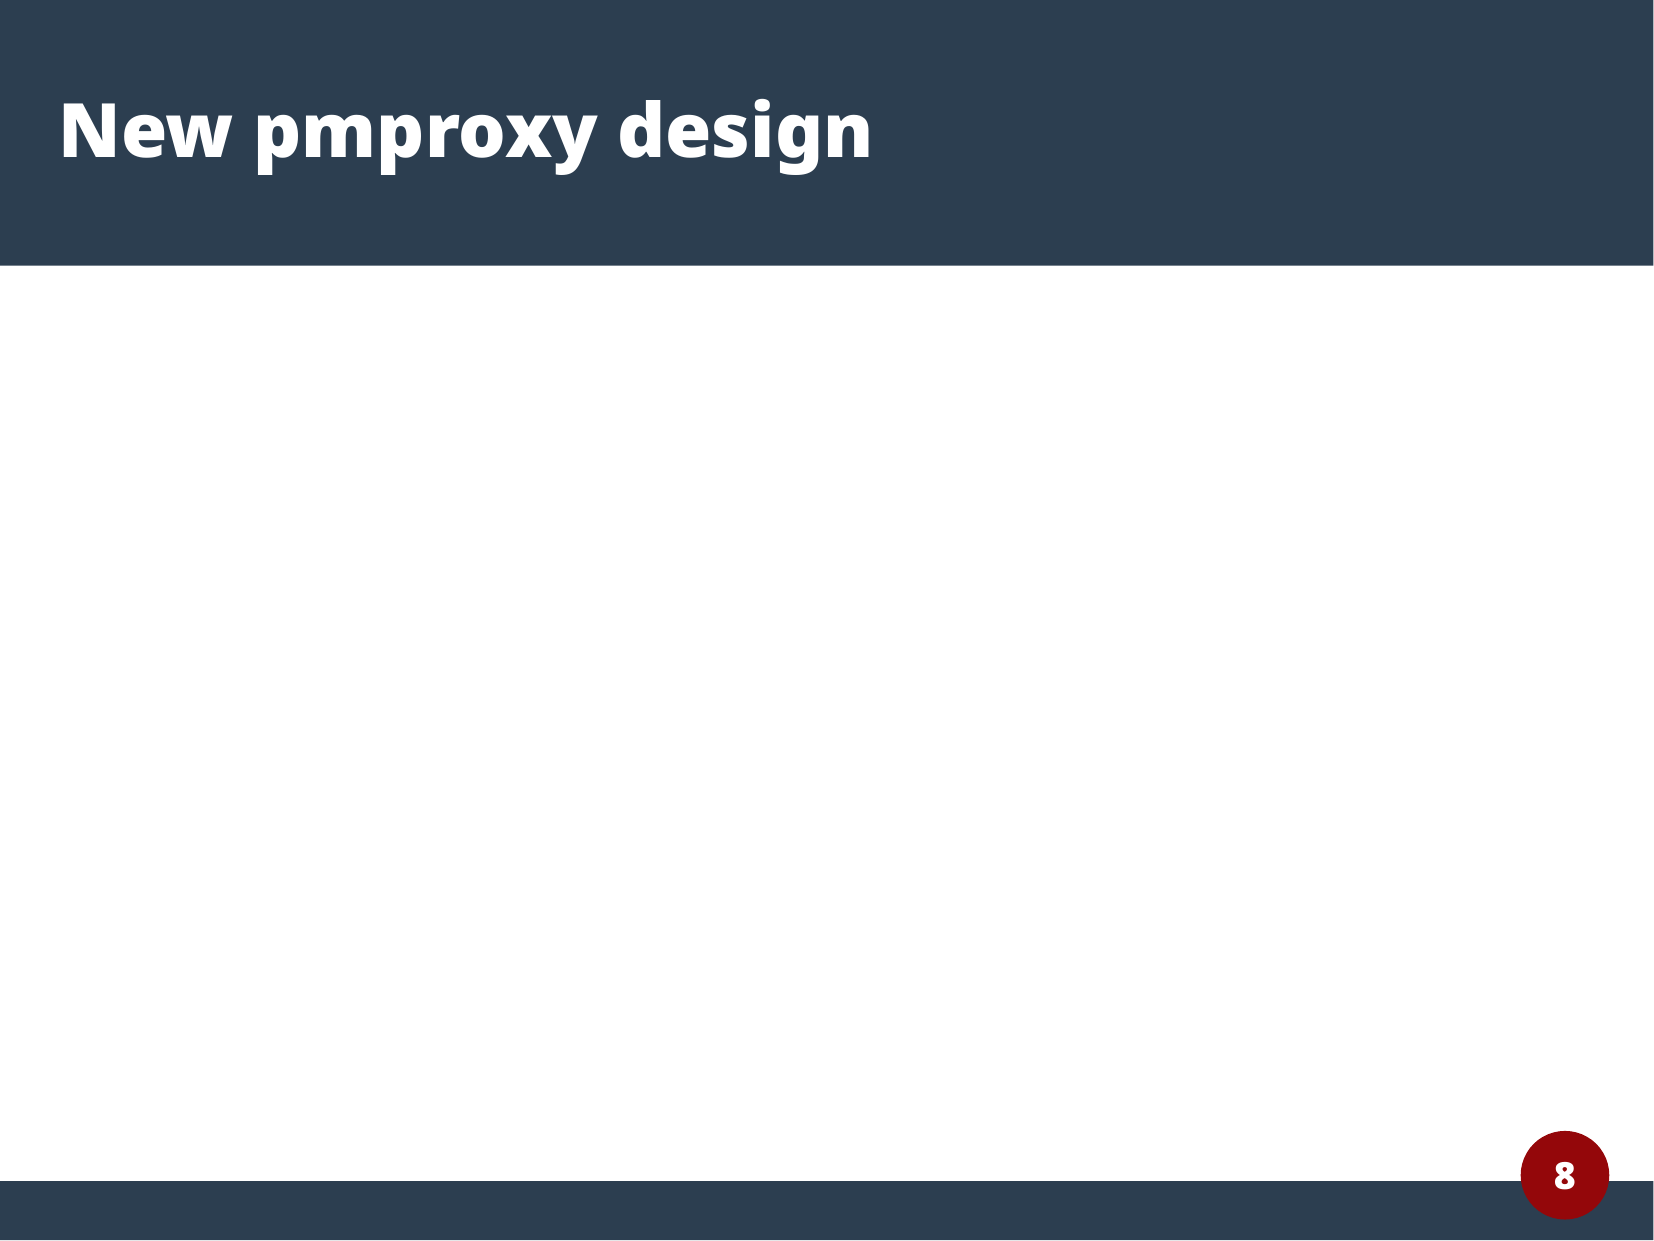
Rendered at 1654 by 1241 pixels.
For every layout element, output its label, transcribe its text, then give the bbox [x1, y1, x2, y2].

title New pmproxy design [59, 49, 1595, 207]
